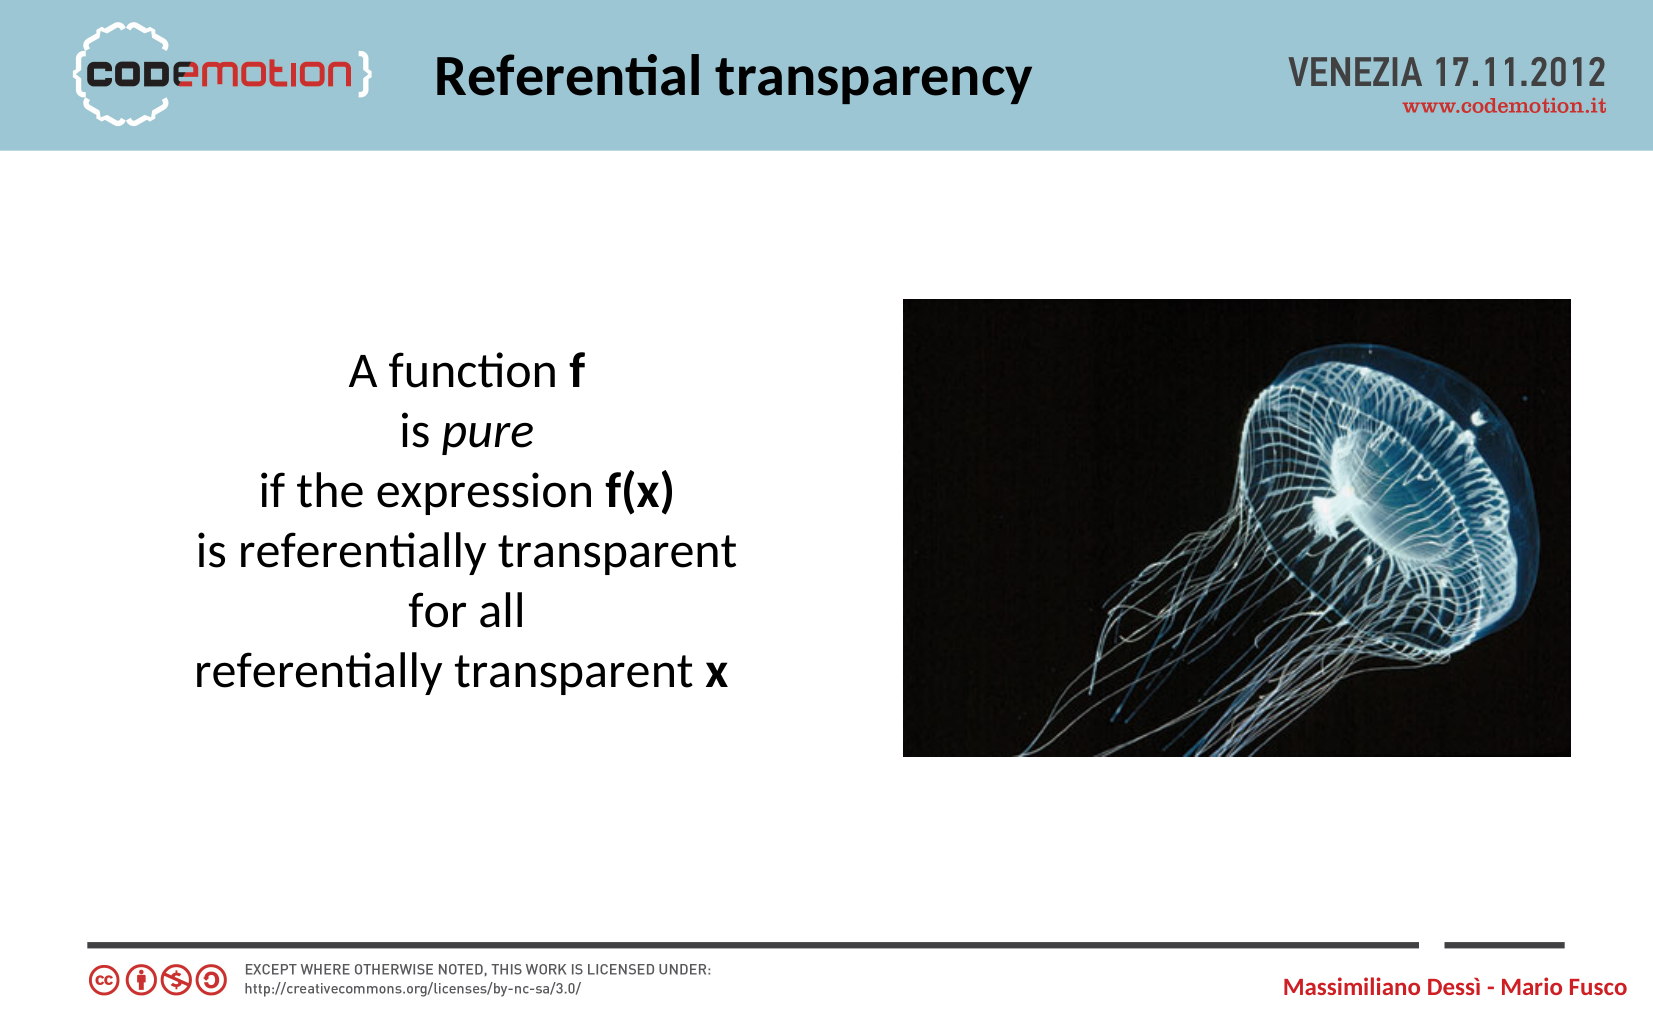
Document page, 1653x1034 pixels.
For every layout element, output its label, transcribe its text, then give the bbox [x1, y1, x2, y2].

text_box Referential transparency [420, 30, 1396, 145]
picture [0, 0, 1653, 1034]
text_box A function f is pure if the expression f(x) is referentially transparent for all referentially transparent x [0, 330, 903, 706]
